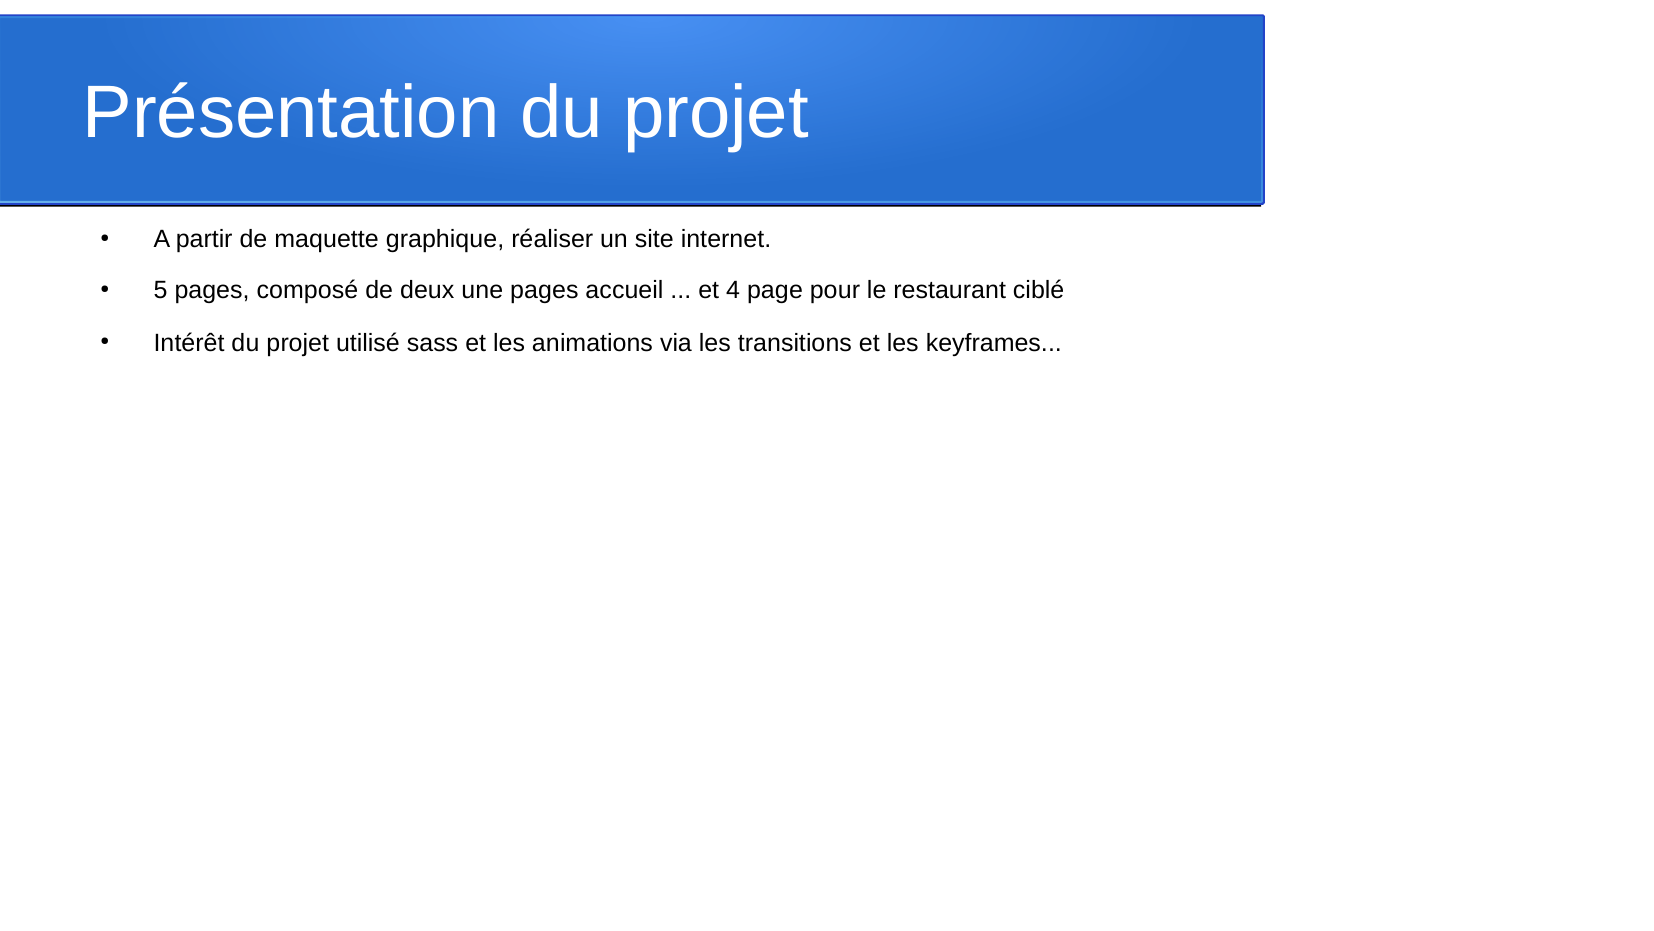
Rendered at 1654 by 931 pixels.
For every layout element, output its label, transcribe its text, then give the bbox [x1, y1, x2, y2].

title Présentation du projet [82, 35, 1235, 189]
list A partir de maquette graphique, réaliser un site internet. 5 pages, composé de deux une pages accueil ... et 4 page pour le restaurant ciblé Intérêt du projet utilisé sass et les animations via les transitions et les keyframes... [82, 224, 1571, 764]
